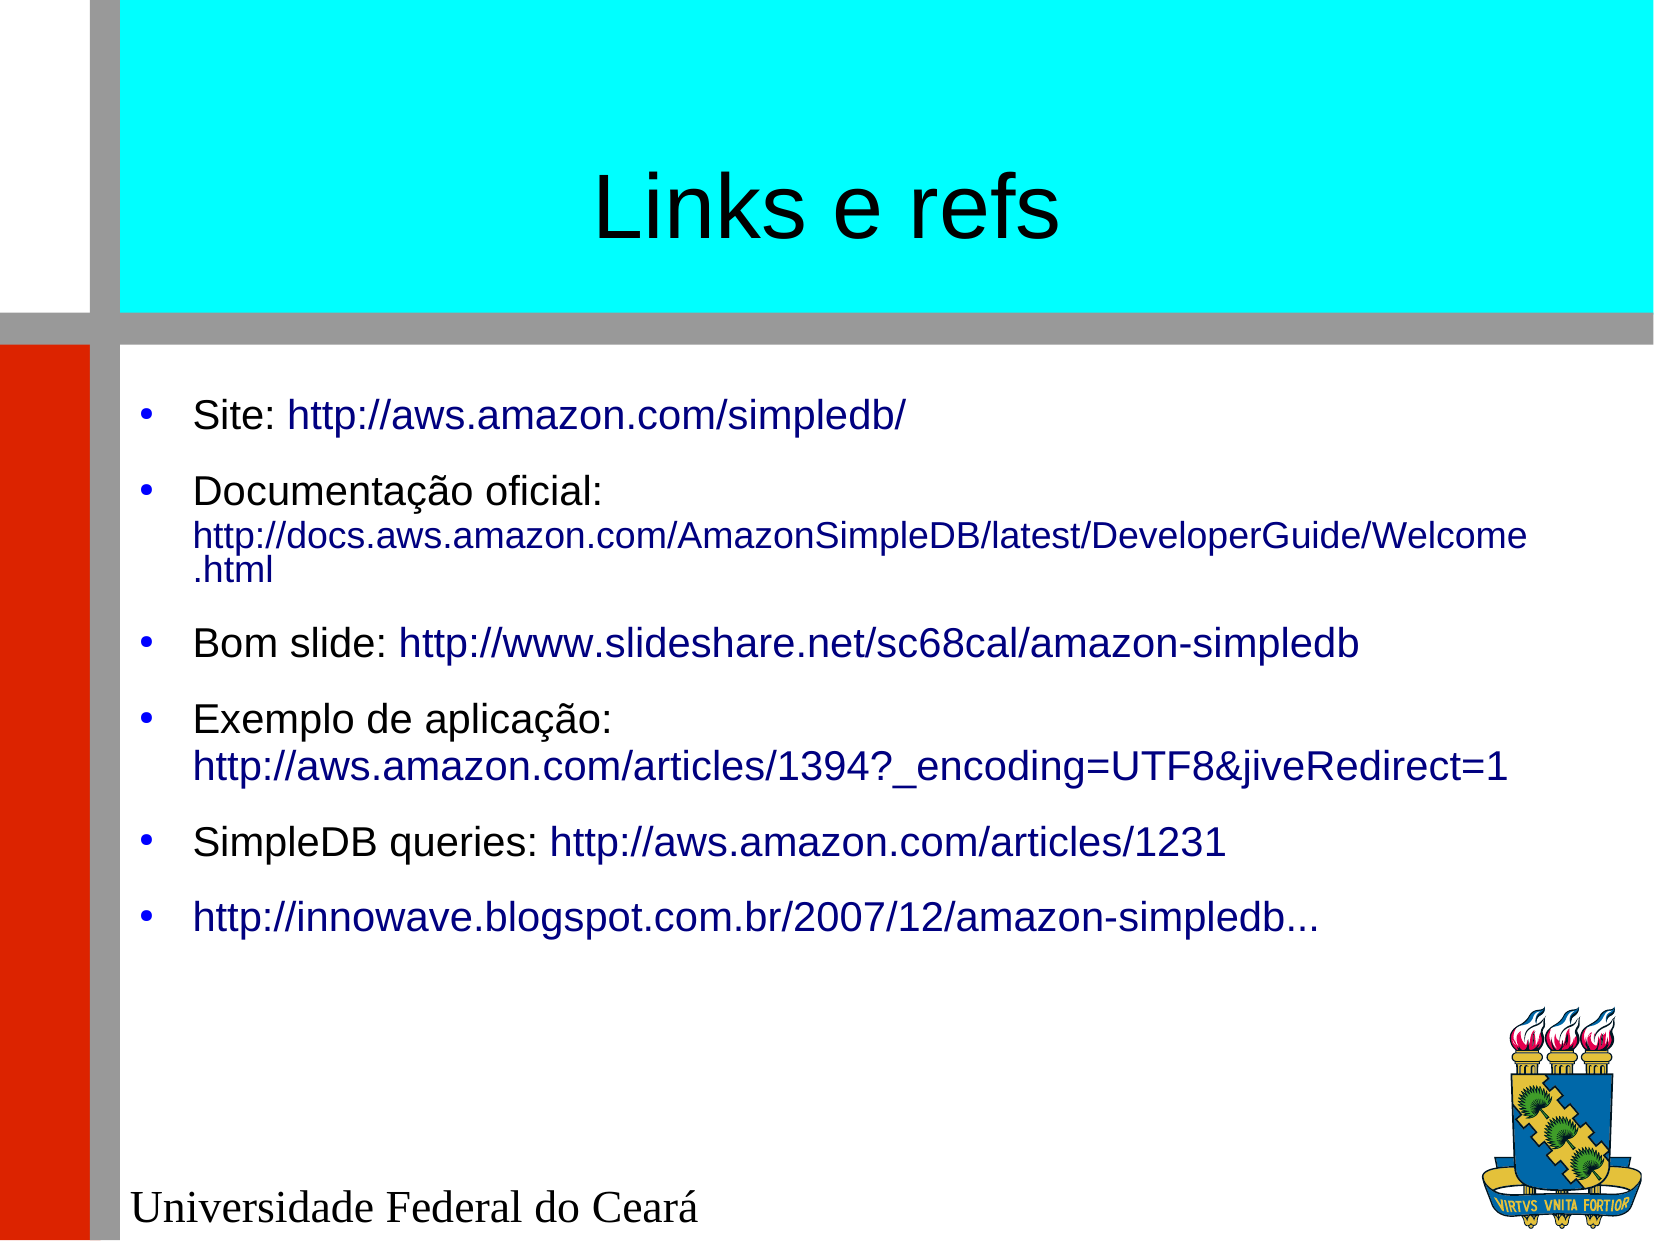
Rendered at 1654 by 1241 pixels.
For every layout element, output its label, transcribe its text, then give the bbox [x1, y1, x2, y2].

list Site: http://aws.amazon.com/simpledb/ Documentação oficial:http://docs.aws.amazon.com/AmazonSimpleDB/latest/DeveloperGuide/Welcome.html Bom slide: http://www.slideshare.net/sc68cal/amazon-simpledb Exemplo de aplicação: http://aws.amazon.com/articles/1394?_encoding=UTF8&jiveRedirect=1 SimpleDB queries: http://aws.amazon.com/articles/1231 http://innowave.blogspot.com.br/2007/12/amazon-simpledb... [121, 391, 1534, 1111]
title Links e refs [121, 102, 1534, 310]
